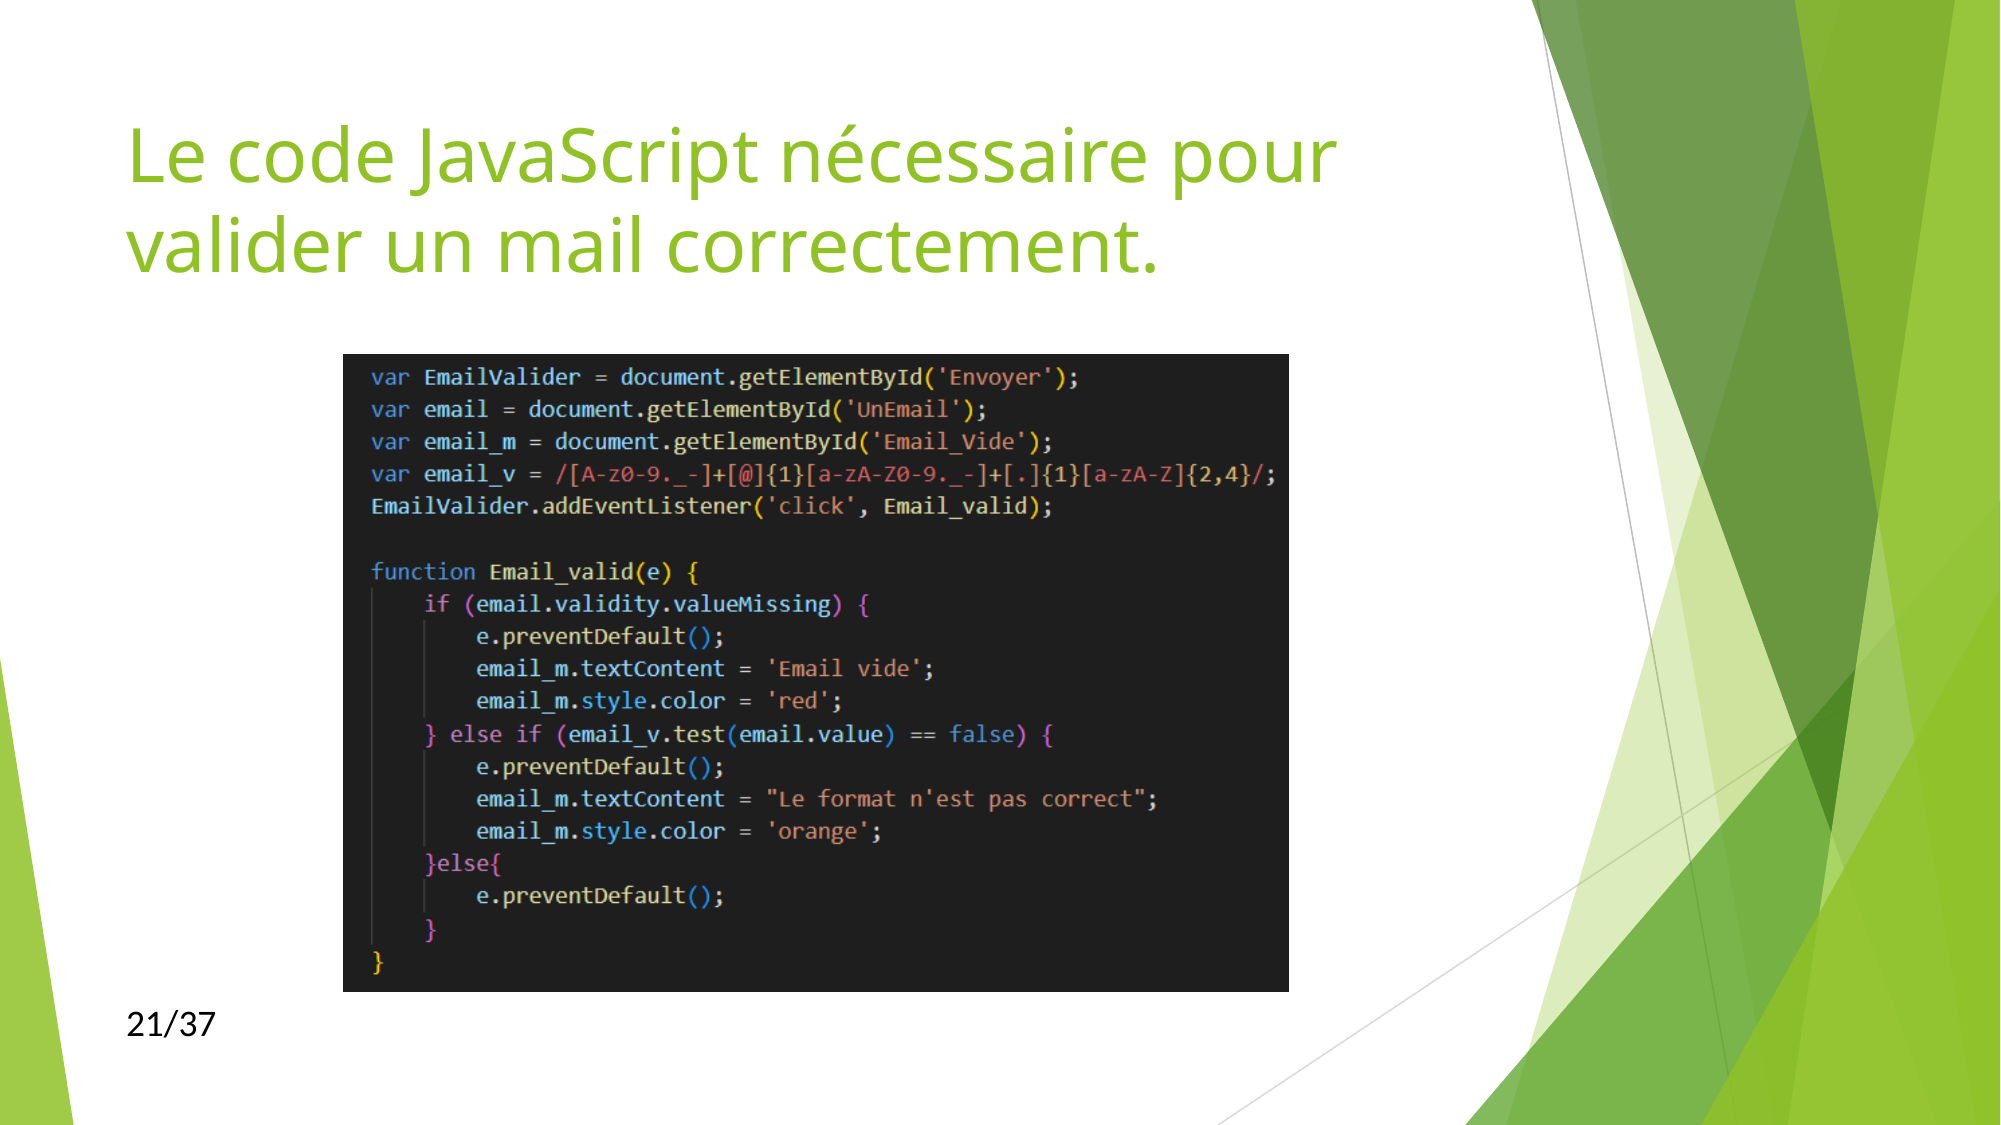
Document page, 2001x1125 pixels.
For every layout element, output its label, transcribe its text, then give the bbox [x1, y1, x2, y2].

title Le code JavaScript nécessaire pour valider un mail correctement. [111, 99, 1522, 317]
text_box 21/37 [111, 991, 282, 1052]
picture [343, 354, 1289, 992]
